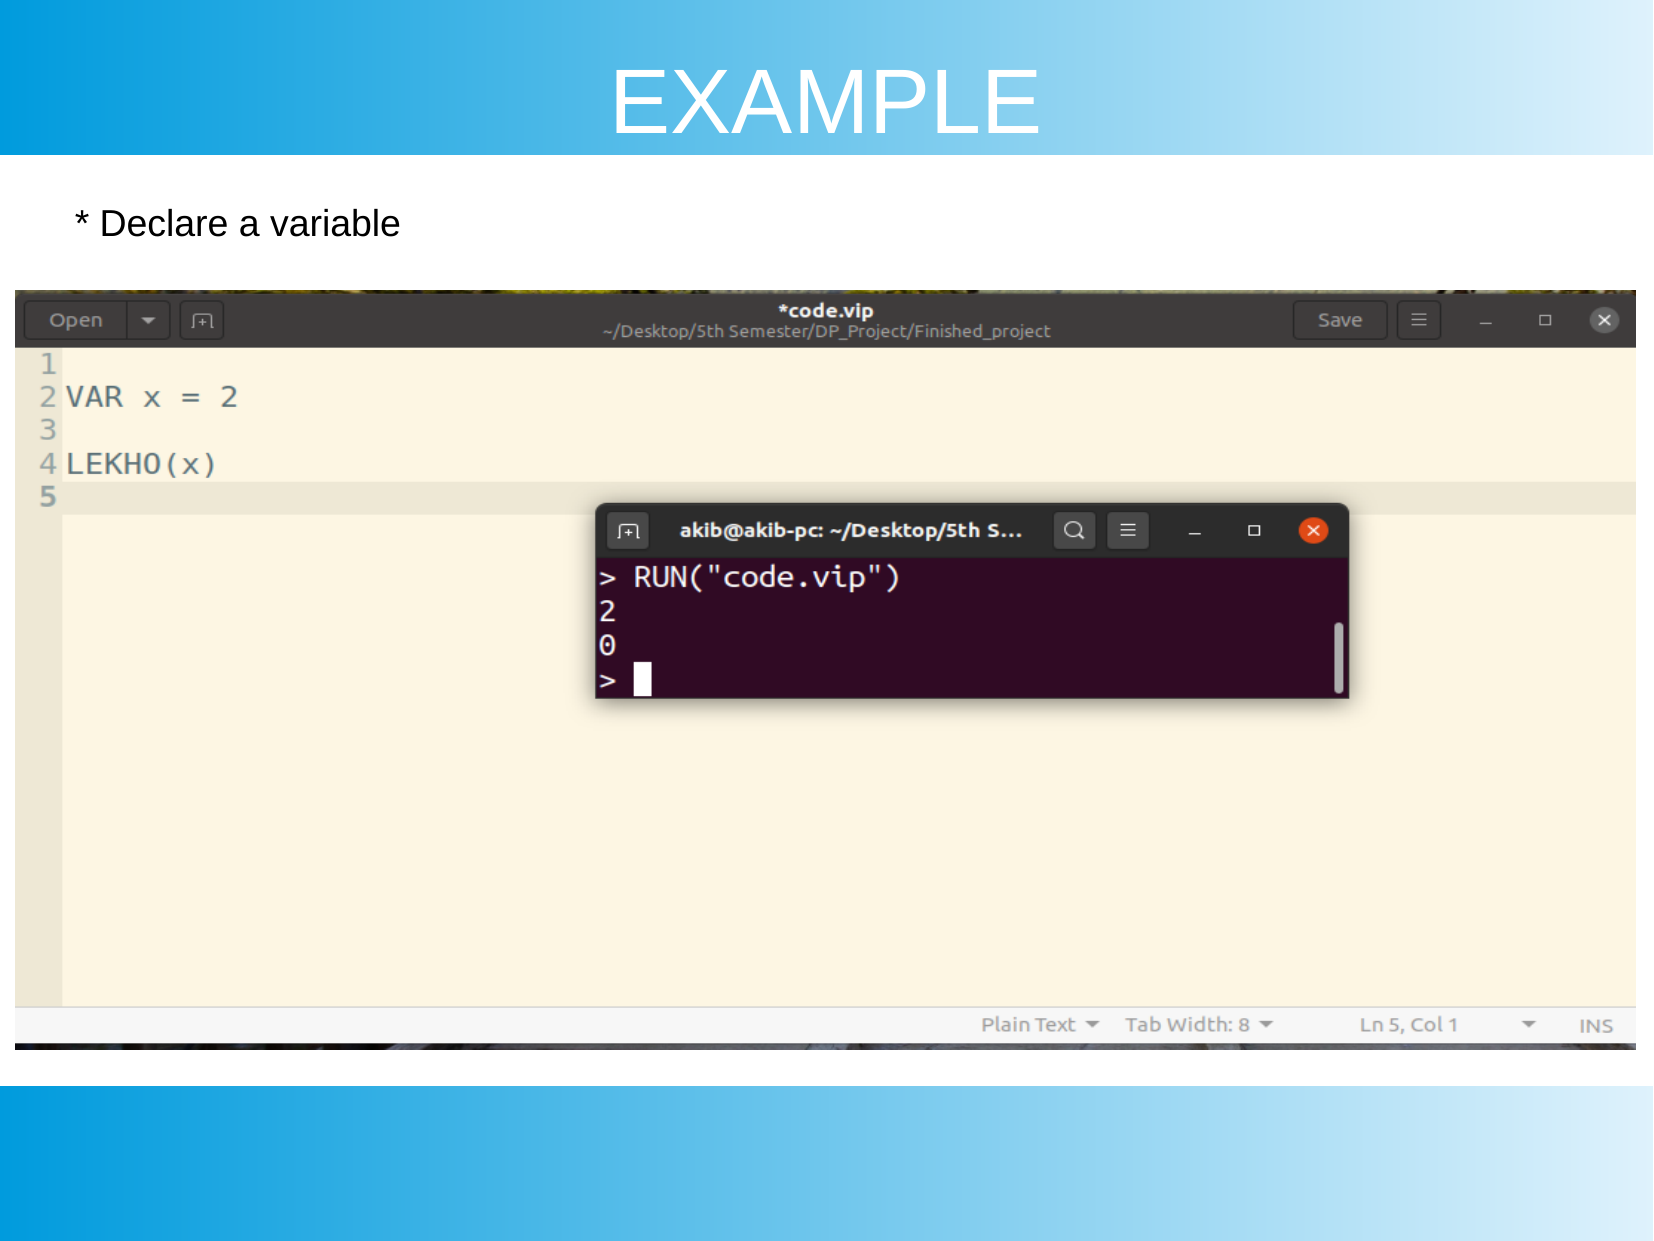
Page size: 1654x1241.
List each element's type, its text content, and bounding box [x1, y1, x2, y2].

text_box * Declare a variable [60, 195, 736, 252]
title EXAMPLE [82, 49, 1571, 155]
picture [15, 290, 1636, 1051]
